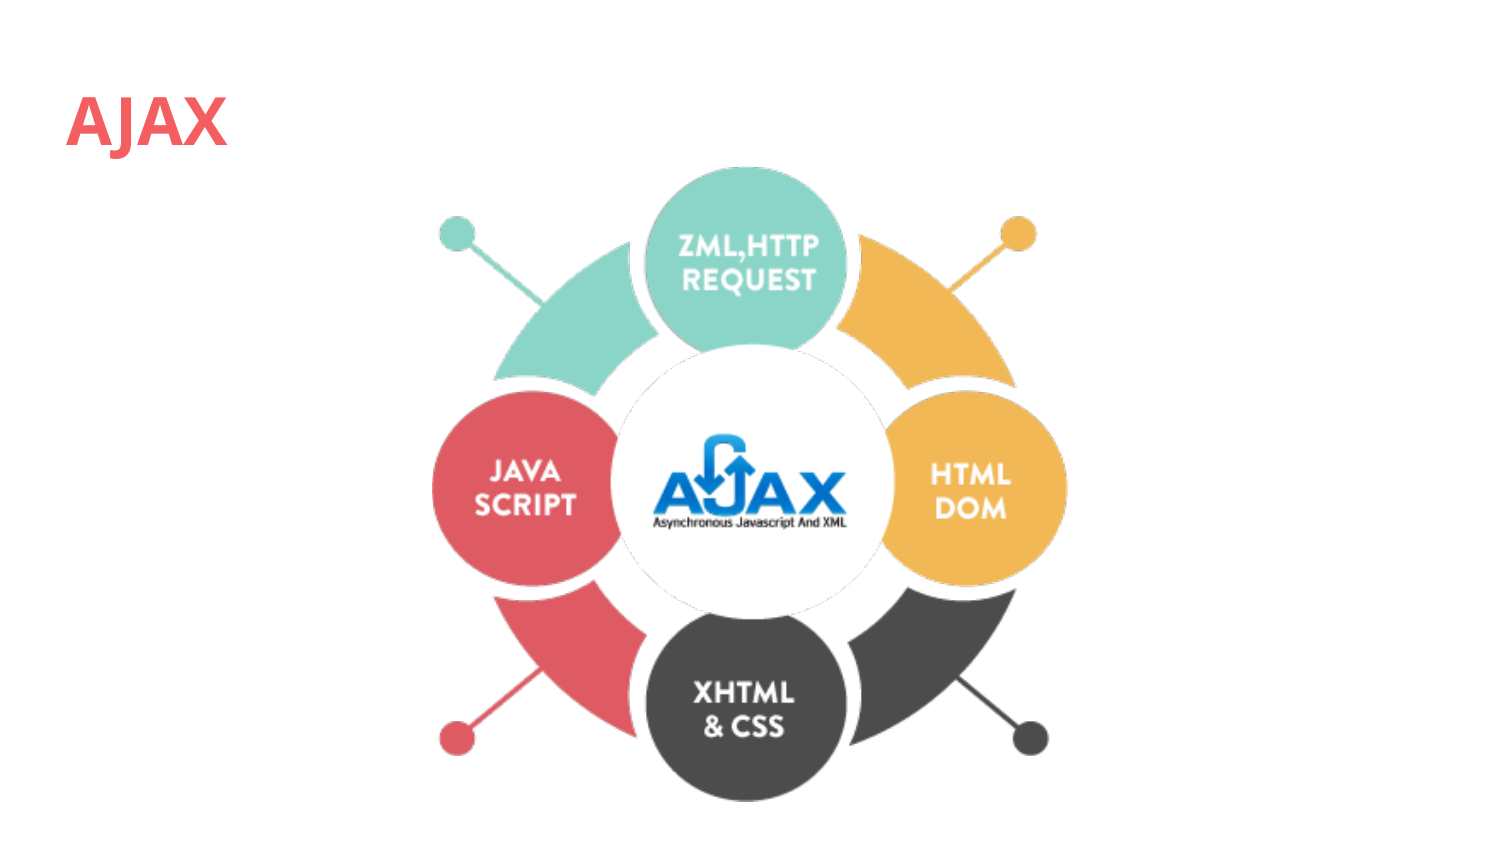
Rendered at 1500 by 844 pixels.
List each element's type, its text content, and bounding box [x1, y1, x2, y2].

picture [432, 166, 1068, 802]
title AJAX [51, 64, 1449, 167]
